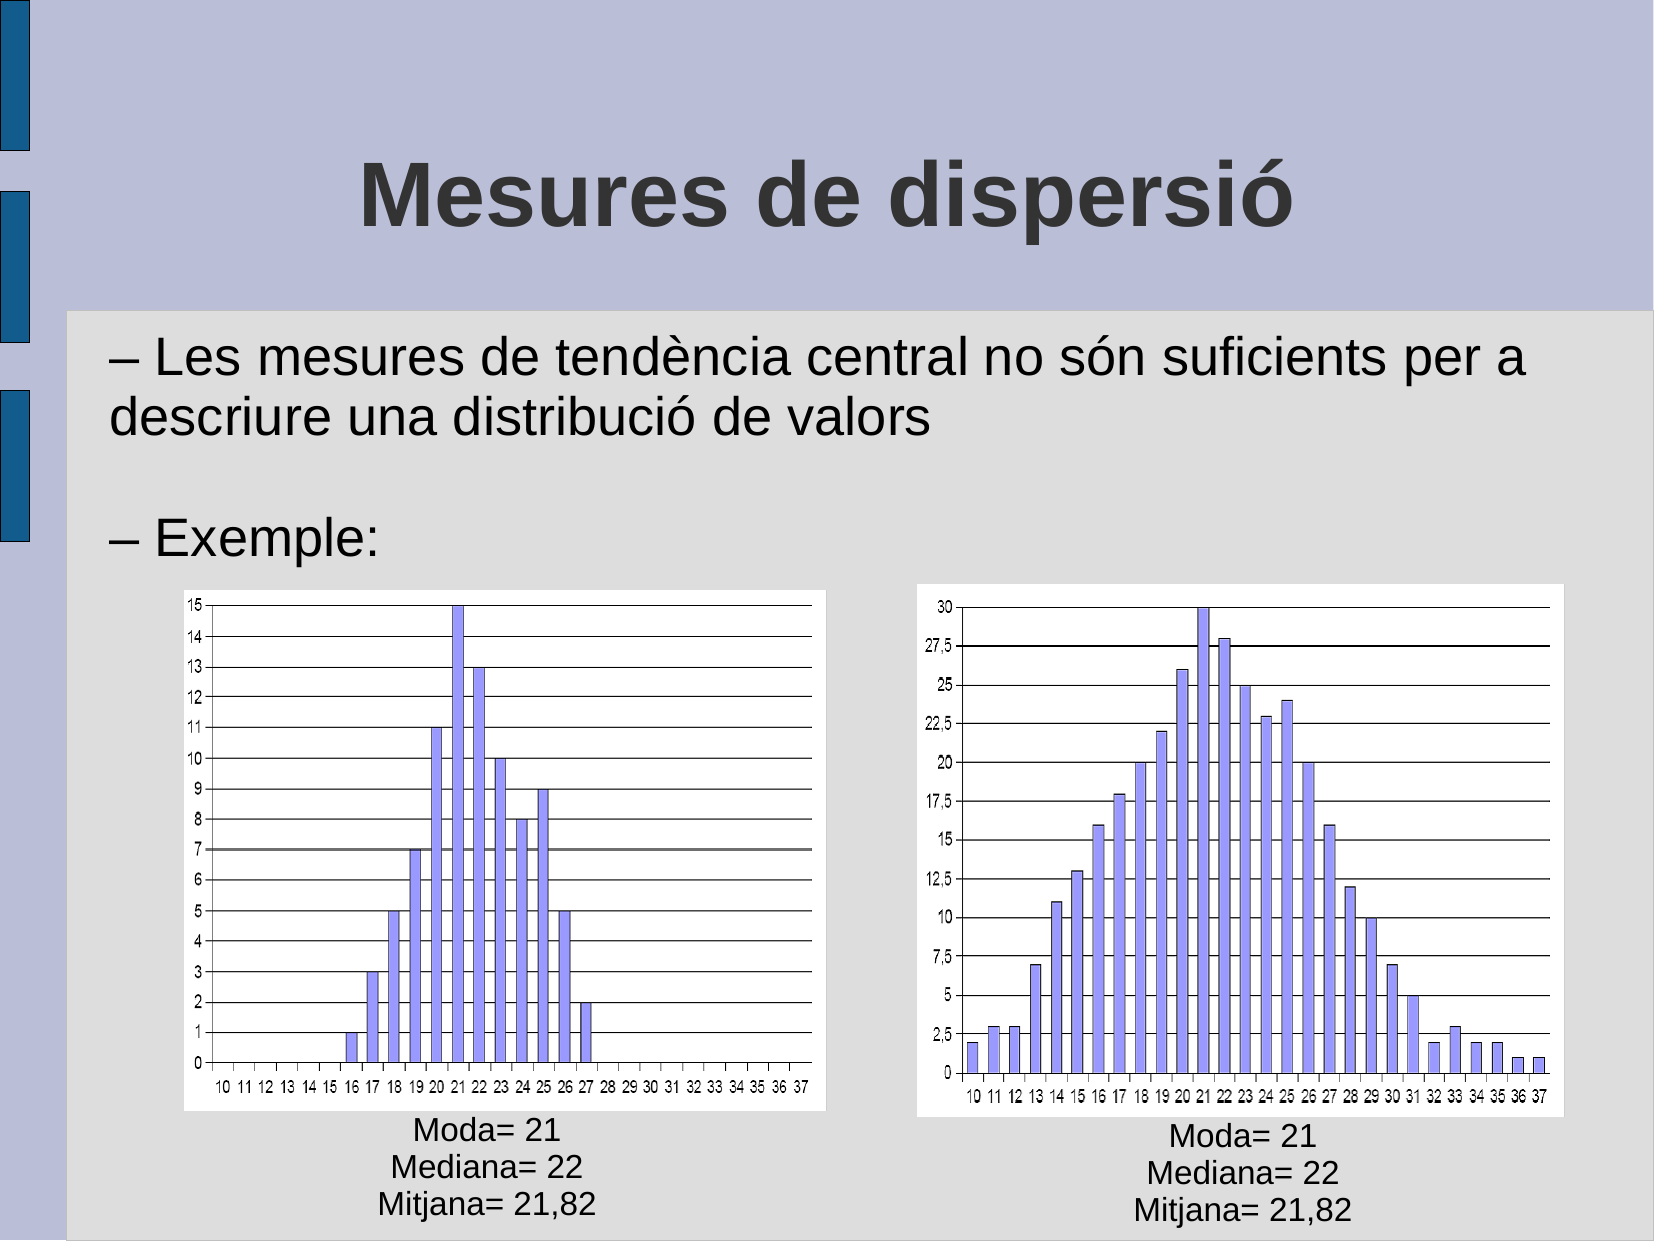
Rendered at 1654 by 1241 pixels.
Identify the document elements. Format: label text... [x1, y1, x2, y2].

title Mesures de dispersió [121, 91, 1534, 299]
picture [184, 590, 827, 1111]
text_box – Les mesures de tendència central no són suficients per a descriure una distribució de valors – Exemple: [94, 318, 1625, 576]
text_box Moda= 21 Mediana= 22 Mitjana= 21,82 [1080, 1110, 1406, 1237]
picture [917, 584, 1565, 1117]
text_box Moda= 21 Mediana= 22 Mitjana= 21,82 [324, 1104, 650, 1231]
